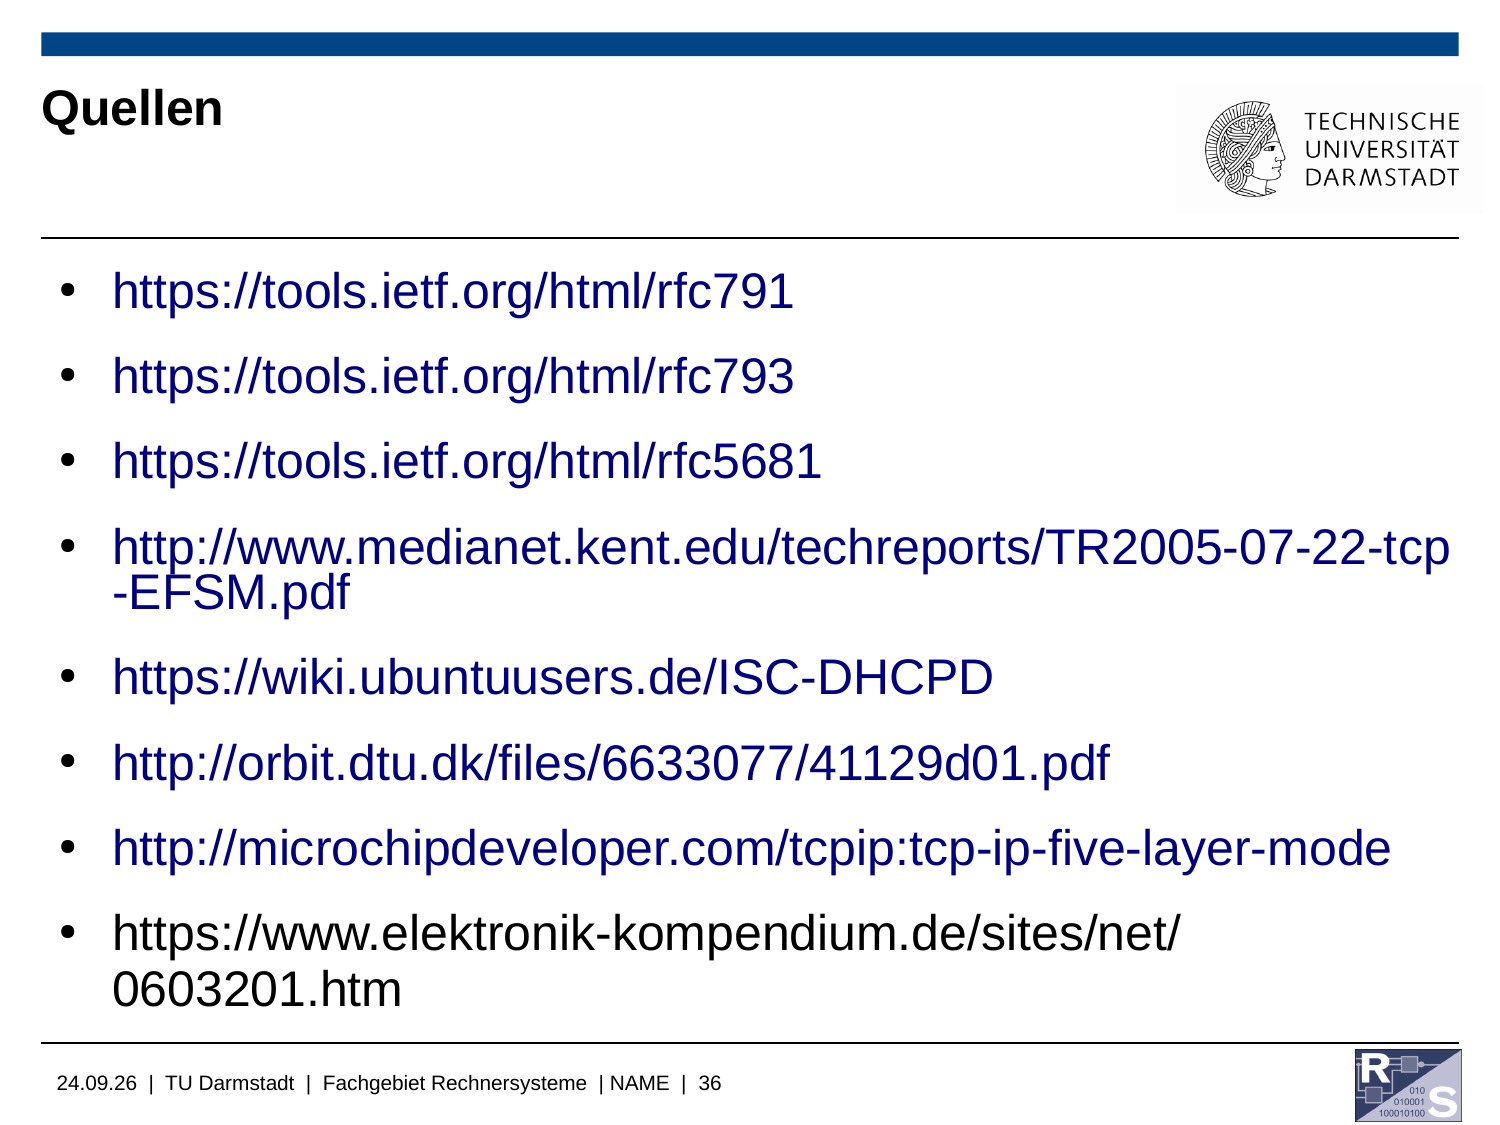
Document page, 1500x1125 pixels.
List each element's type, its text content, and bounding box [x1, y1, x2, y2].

list https://tools.ietf.org/html/rfc791 https://tools.ietf.org/html/rfc793 https://tools.ietf.org/html/rfc5681 http://www.medianet.kent.edu/techreports/TR2005-07-22-tcp-EFSM.pdf https://wiki.ubuntuusers.de/ISC-DHCPD http://orbit.dtu.dk/files/6633077/41129d01.pdf http://microchipdeveloper.com/tcpip:tcp-ip-five-layer-mode https://www.elektronik-kompendium.de/sites/net/0603201.htm [41, 263, 1455, 1032]
title Quellen [41, 32, 1131, 183]
picture [1355, 1049, 1462, 1122]
